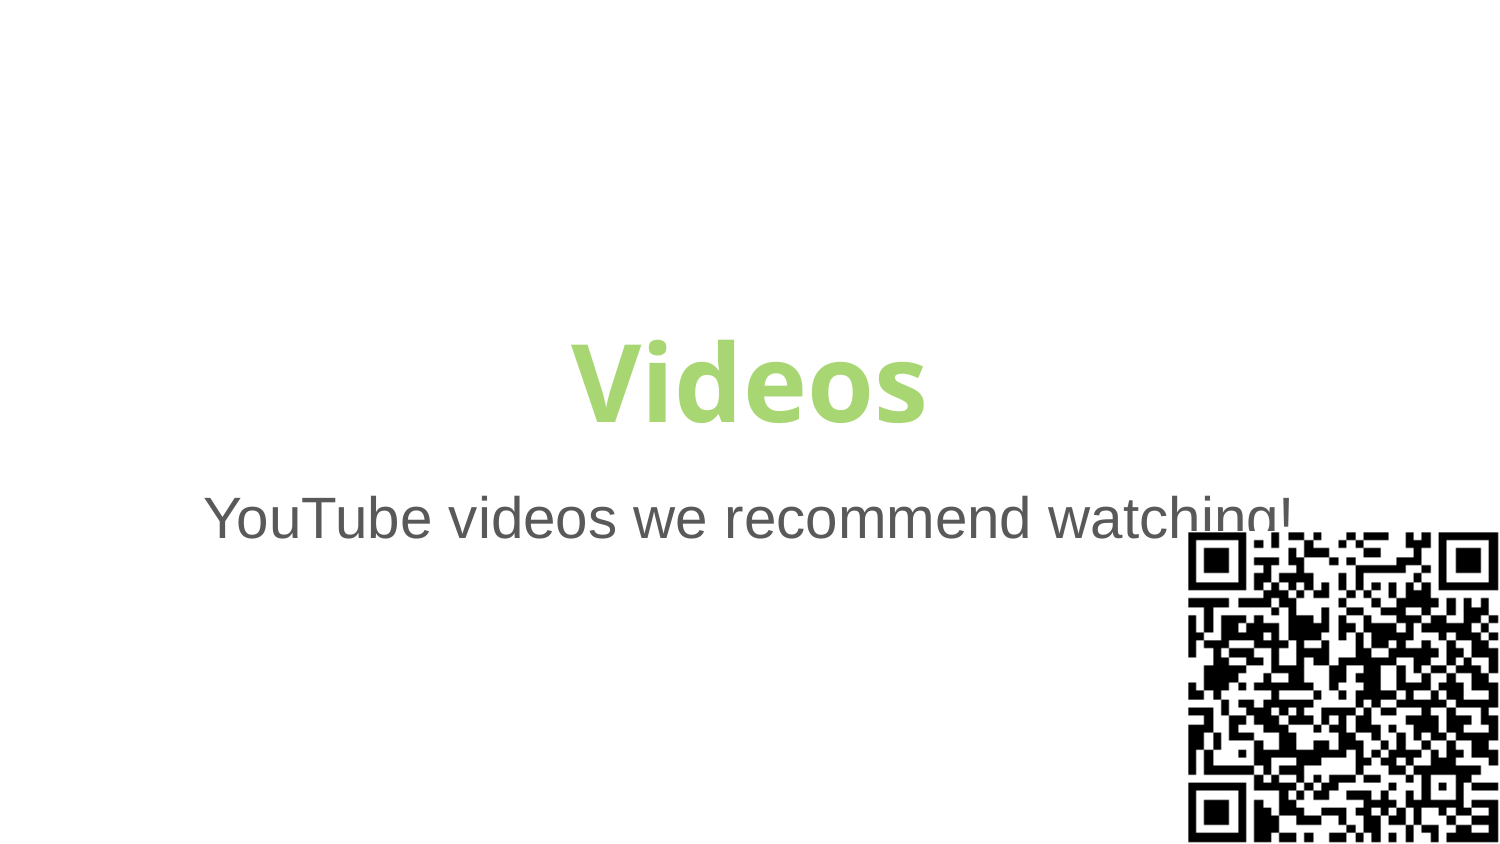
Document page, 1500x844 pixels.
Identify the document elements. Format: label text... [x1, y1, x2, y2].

subtitle YouTube videos we recommend watching! [51, 464, 1449, 595]
title Videos [51, 122, 1449, 459]
picture [1187, 531, 1500, 844]
